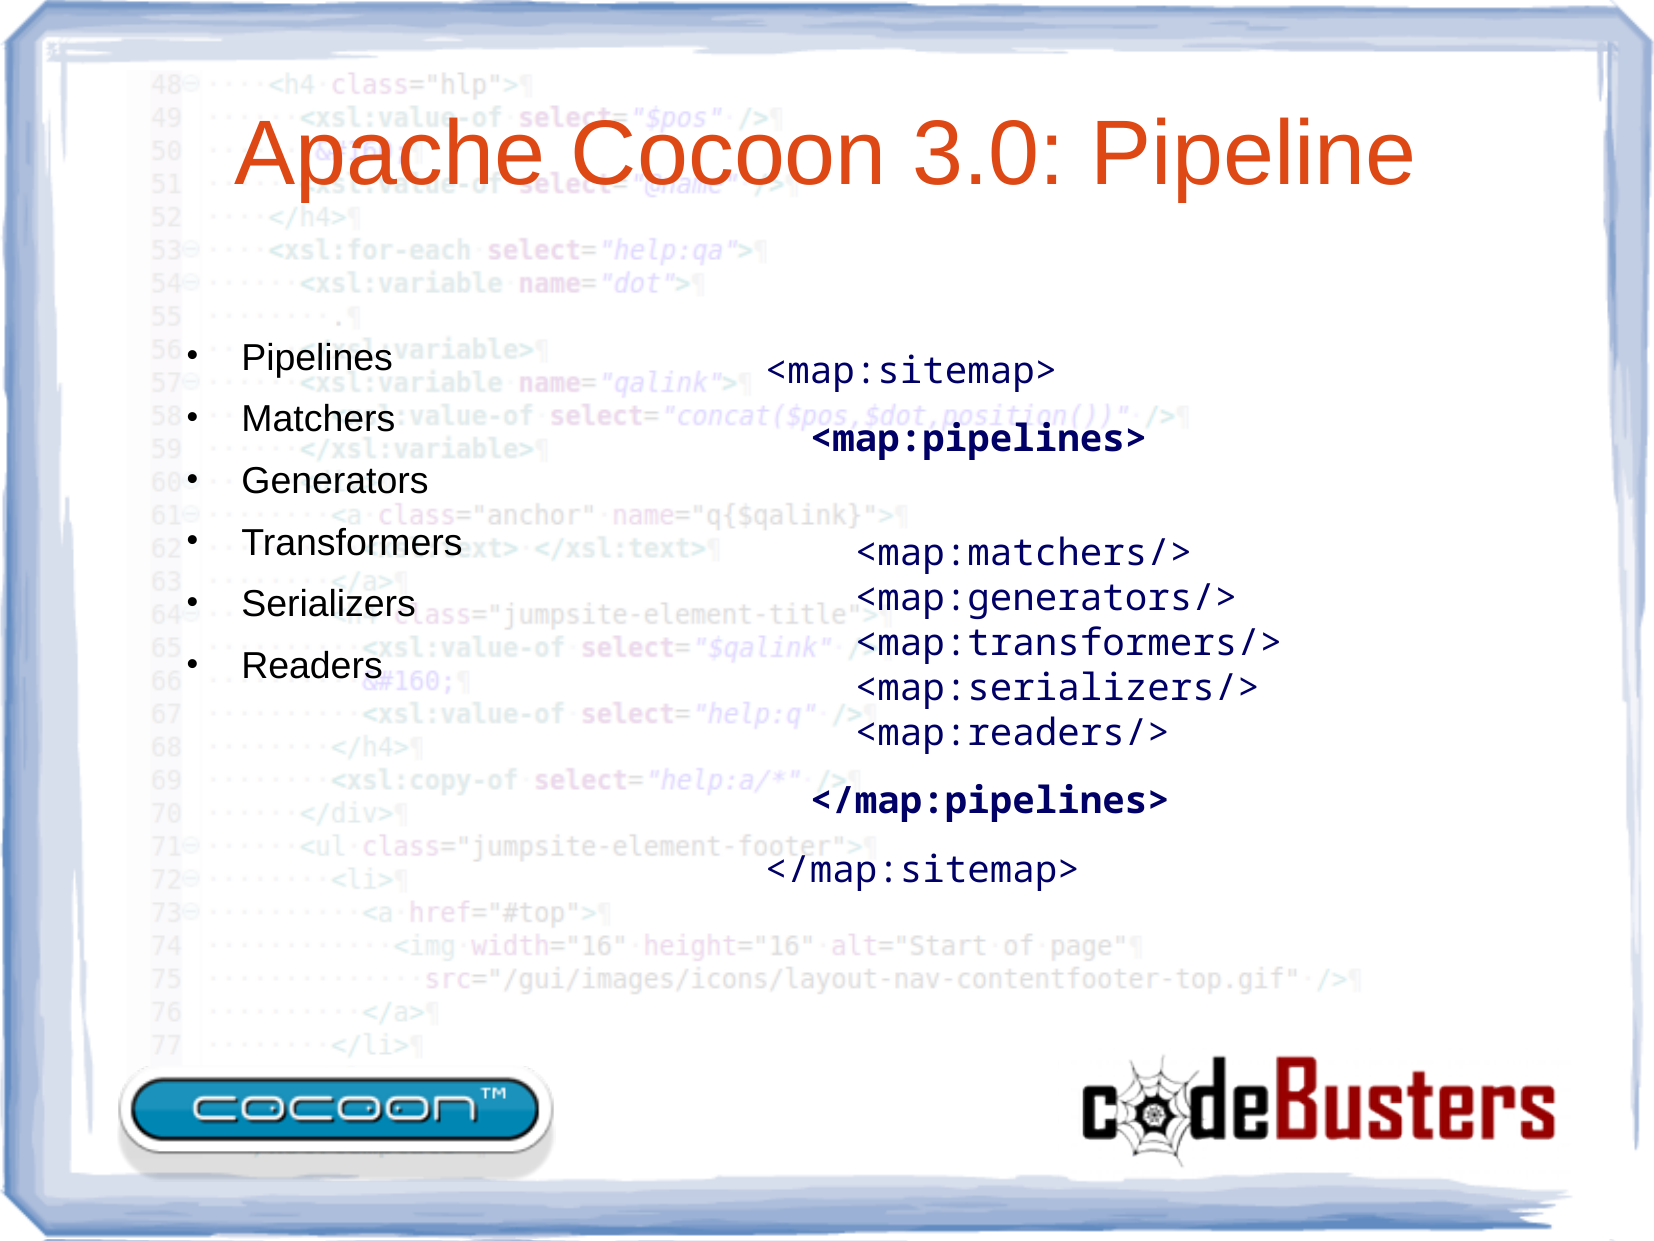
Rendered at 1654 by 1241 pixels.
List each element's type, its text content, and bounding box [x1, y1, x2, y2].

text_box <map:sitemap> <map:pipelines> <map:matchers/> <map:generators/> <map:transformers/> <map:serializers/> <map:readers/> </map:pipelines> </map:sitemap> [750, 338, 1329, 898]
text_box Pipelines Matchers Generators Transformers Serializers Readers [171, 325, 1388, 1001]
picture [0, 0, 1654, 1241]
title Apache Cocoon 3.0: Pipeline [82, 49, 1571, 257]
